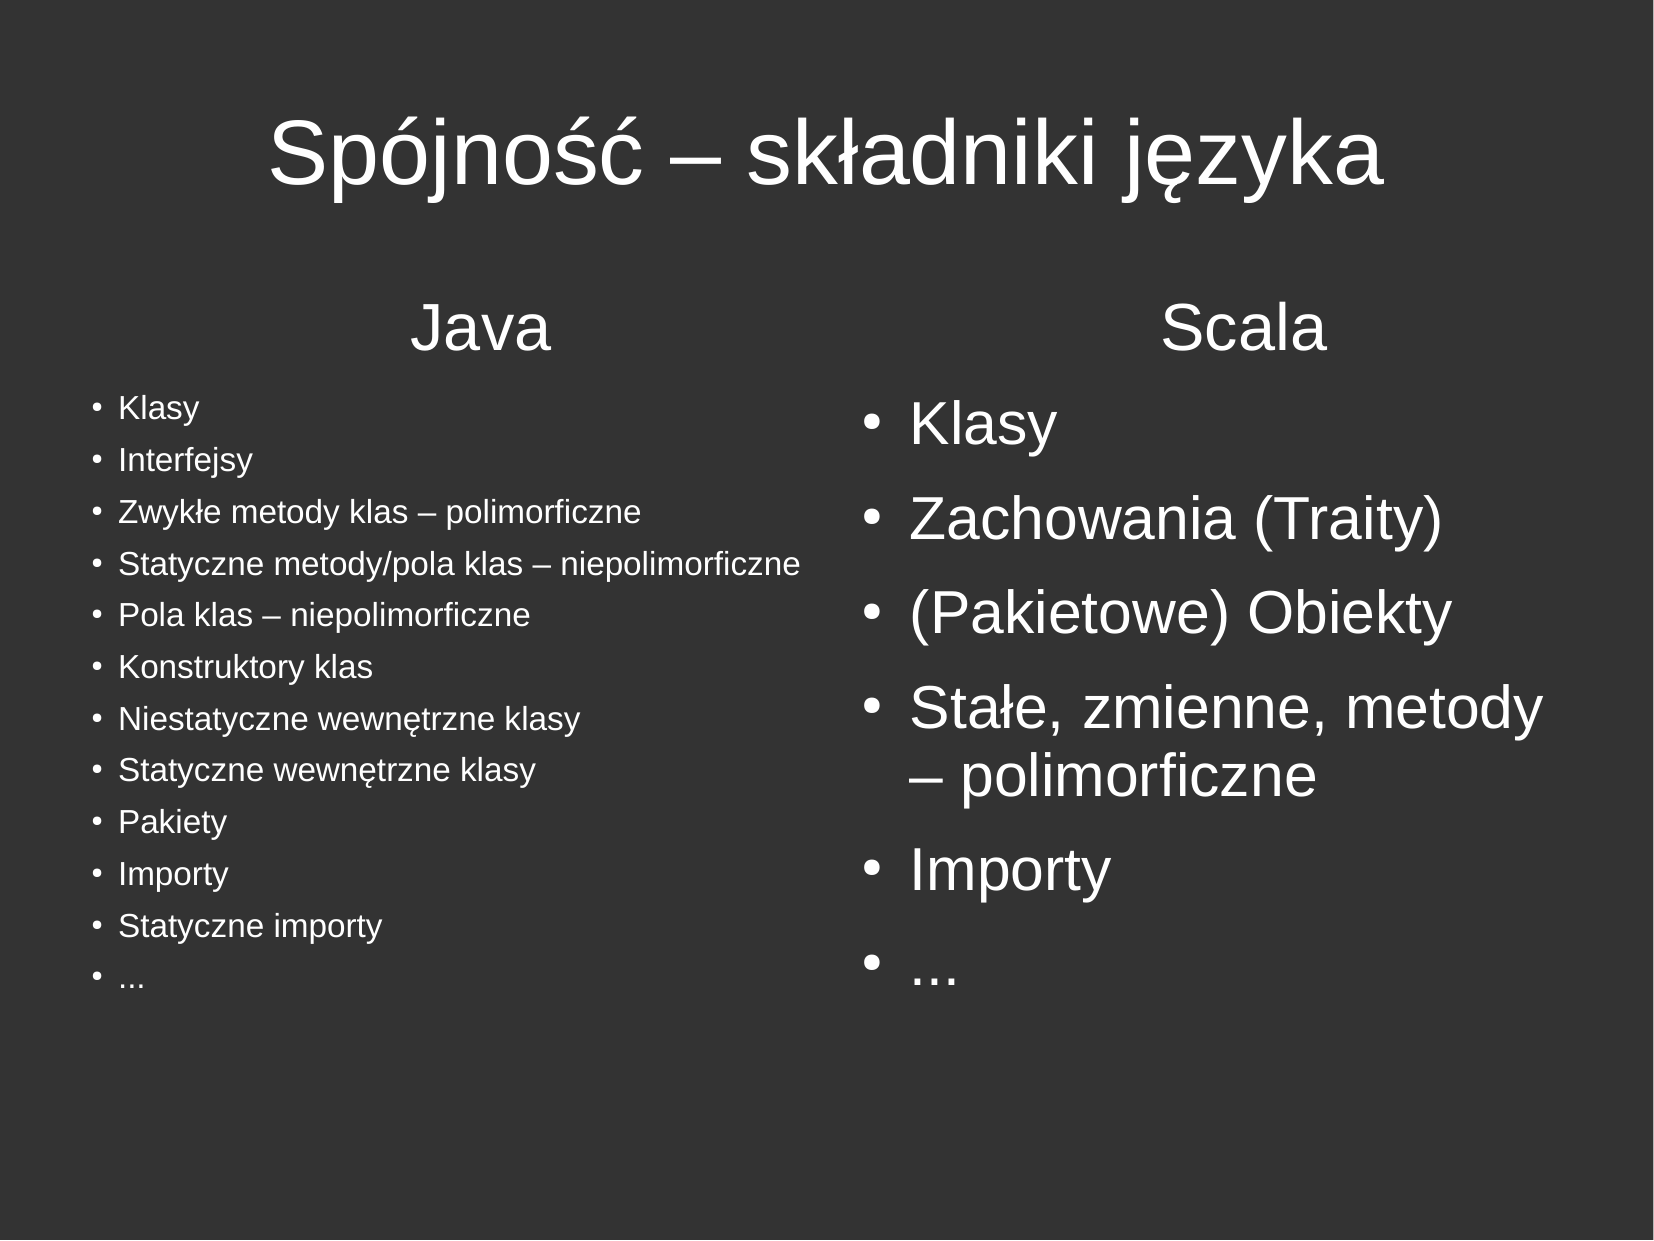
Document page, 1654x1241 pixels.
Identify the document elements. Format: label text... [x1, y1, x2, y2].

list Klasy Interfejsy Zwykłe metody klas – polimorficzne Statyczne metody/pola klas – niepolimorficzne Pola klas – niepolimorficzne Konstruktory klas Niestatyczne wewnętrzne klasy Statyczne wewnętrzne klasy Pakiety Importy Statyczne importy ... [82, 389, 809, 1009]
list Java [82, 290, 809, 367]
title Spójność – składniki języka [82, 49, 1571, 257]
list Klasy Zachowania (Traity) (Pakietowe) Obiekty Stałe, zmienne, metody – polimorficzne Importy ... [845, 389, 1572, 1009]
list Scala [845, 290, 1572, 367]
